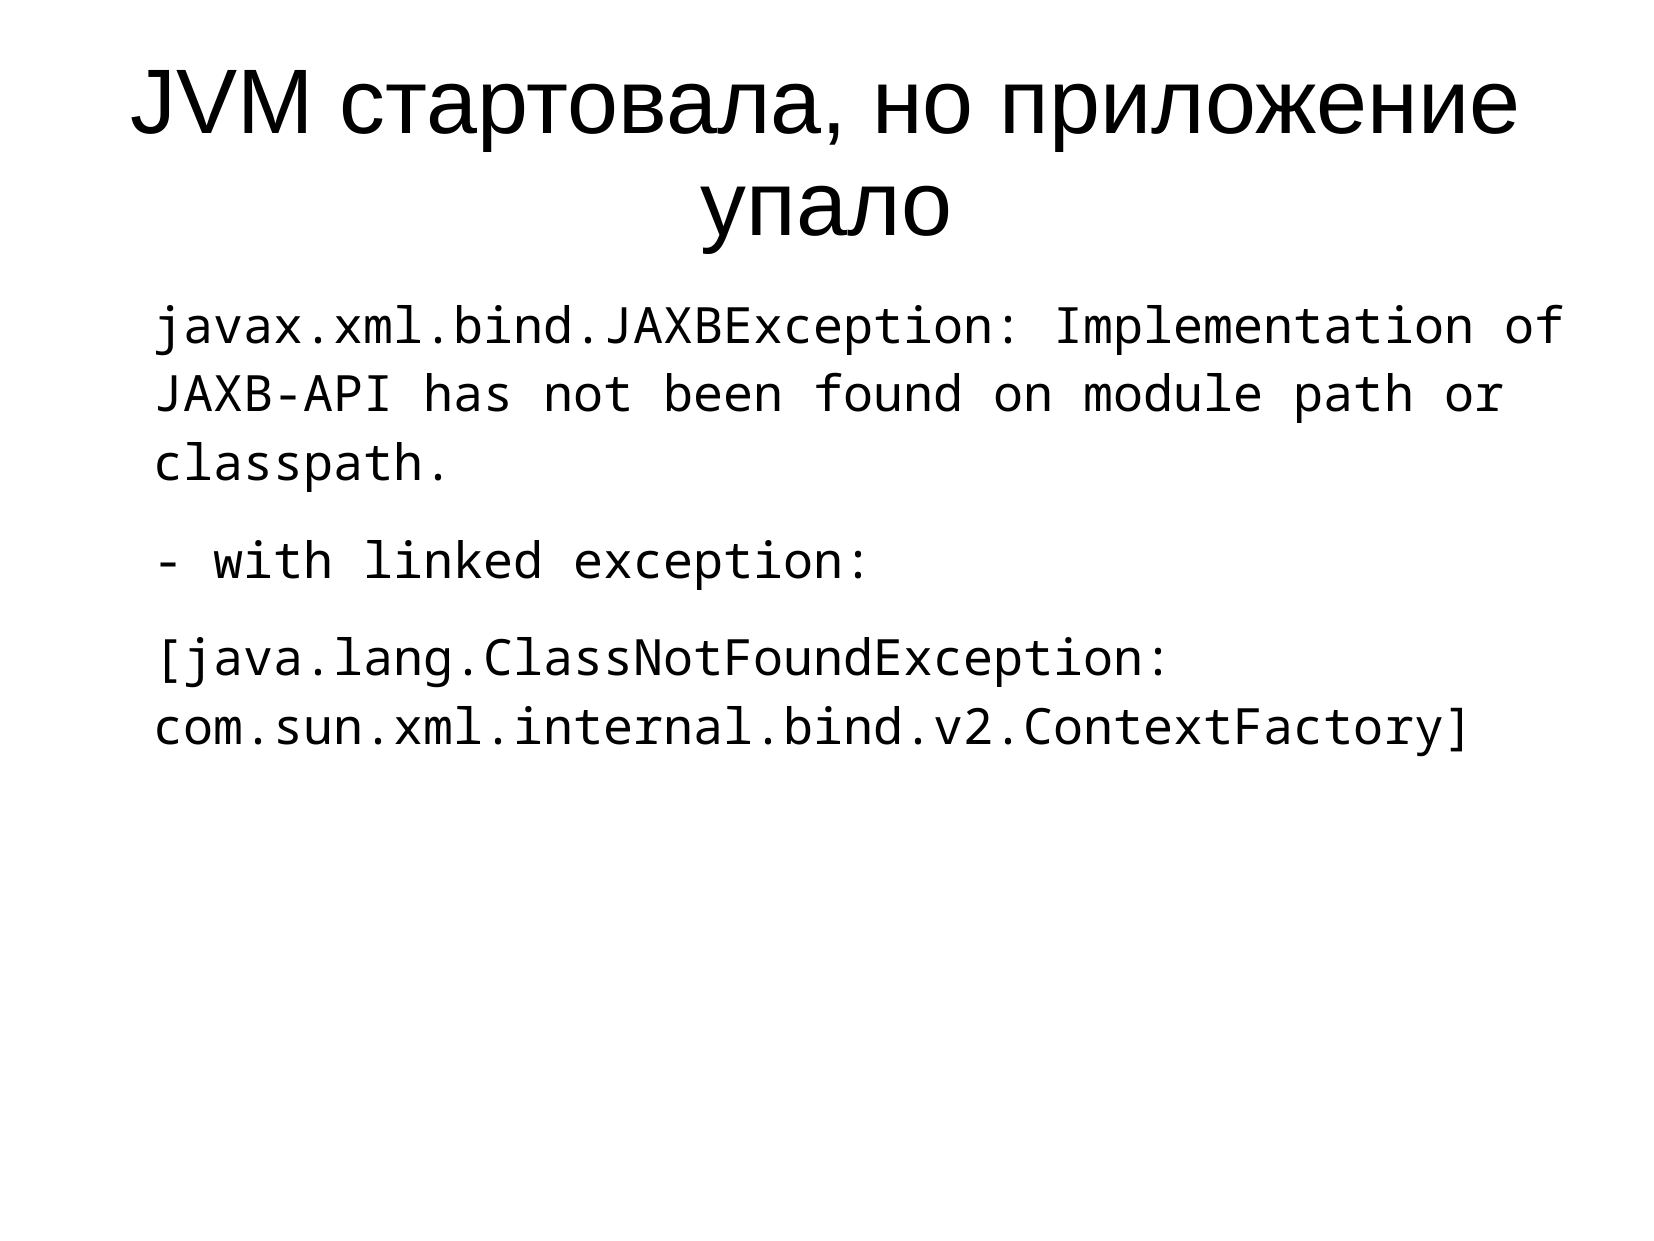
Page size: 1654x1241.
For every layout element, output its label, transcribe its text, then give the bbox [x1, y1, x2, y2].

list javax.xml.bind.JAXBException: Implementation of JAXB-API has not been found on module path or classpath. - with linked exception: [java.lang.ClassNotFoundException: com.sun.xml.internal.bind.v2.ContextFactory] [82, 290, 1571, 1010]
title JVM стартовала, но приложение упало [82, 49, 1571, 257]
